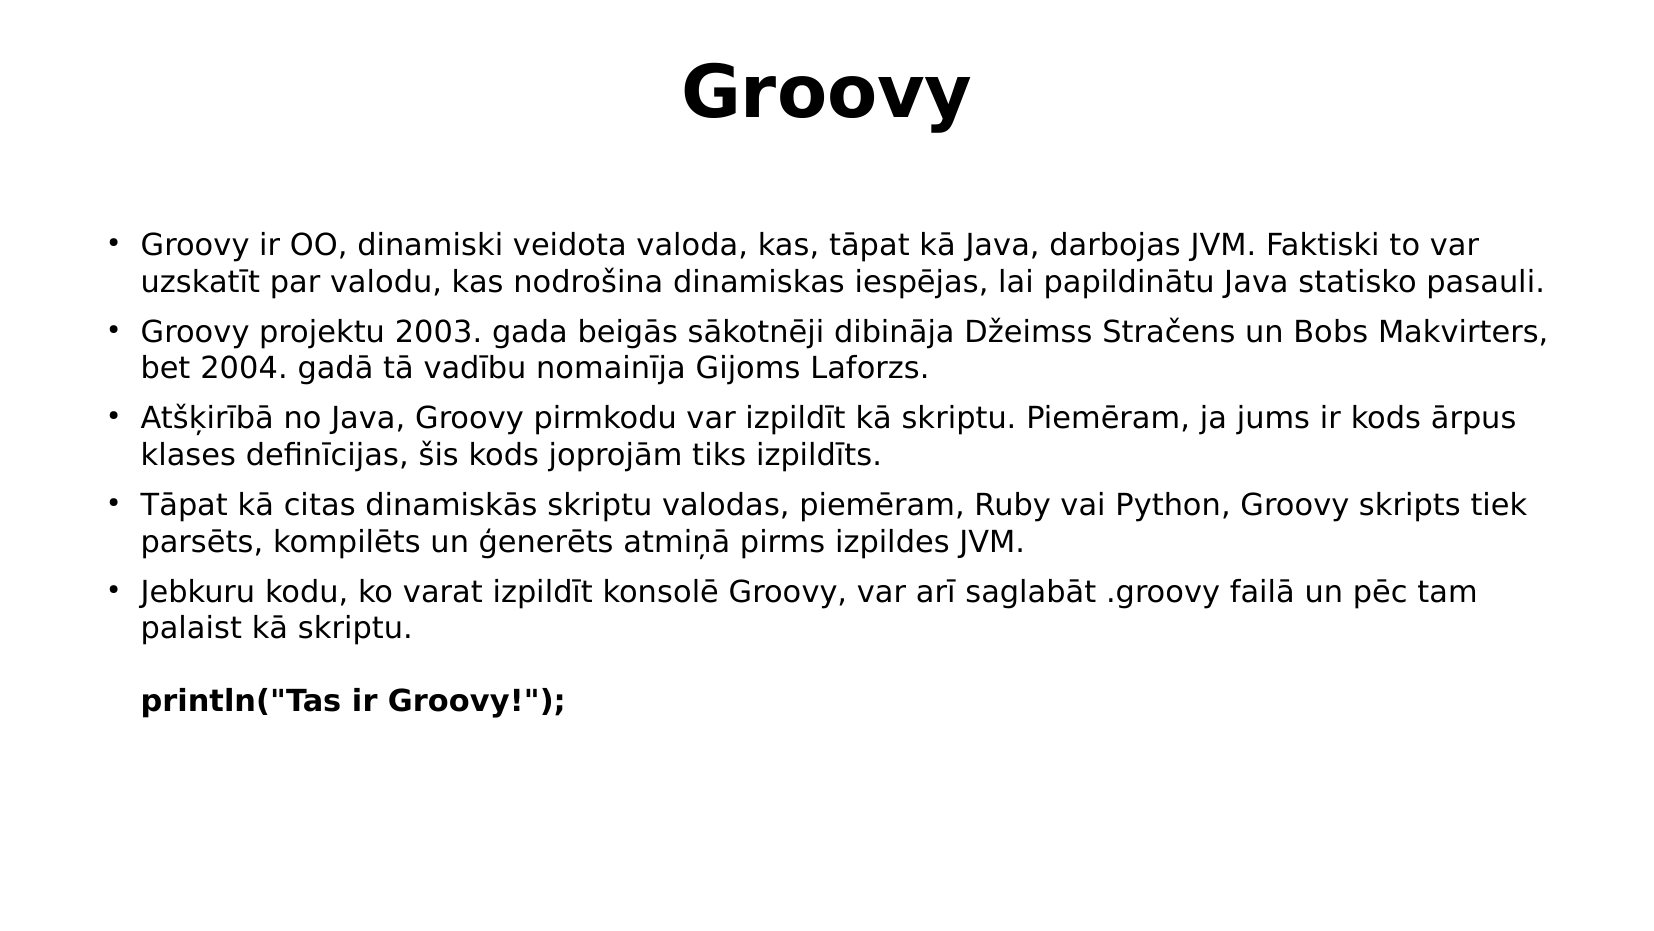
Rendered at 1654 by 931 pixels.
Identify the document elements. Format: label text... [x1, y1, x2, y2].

title Groovy [82, 37, 1571, 147]
list Groovy ir OO, dinamiski veidota valoda, kas, tāpat kā Java, darbojas JVM. Faktiski to var uzskatīt par valodu, kas nodrošina dinamiskas iespējas, lai papildinātu Java statisko pasauli. Groovy projektu 2003. gada beigās sākotnēji dibināja Džeimss Stračens un Bobs Makvirters, bet 2004. gadā tā vadību nomainīja Gijoms Laforzs. Atšķirībā no Java, Groovy pirmkodu var izpildīt kā skriptu. Piemēram, ja jums ir kods ārpus klases definīcijas, šis kods joprojām tiks izpildīts. Tāpat kā citas dinamiskās skriptu valodas, piemēram, Ruby vai Python, Groovy skripts tiek parsēts, kompilēts un ģenerēts atmiņā pirms izpildes JVM. Jebkuru kodu, ko varat izpildīt konsolē Groovy, var arī saglabāt .groovy failā un pēc tam palaist kā skriptu. println("Tas ir Groovy!"); [82, 217, 1571, 758]
